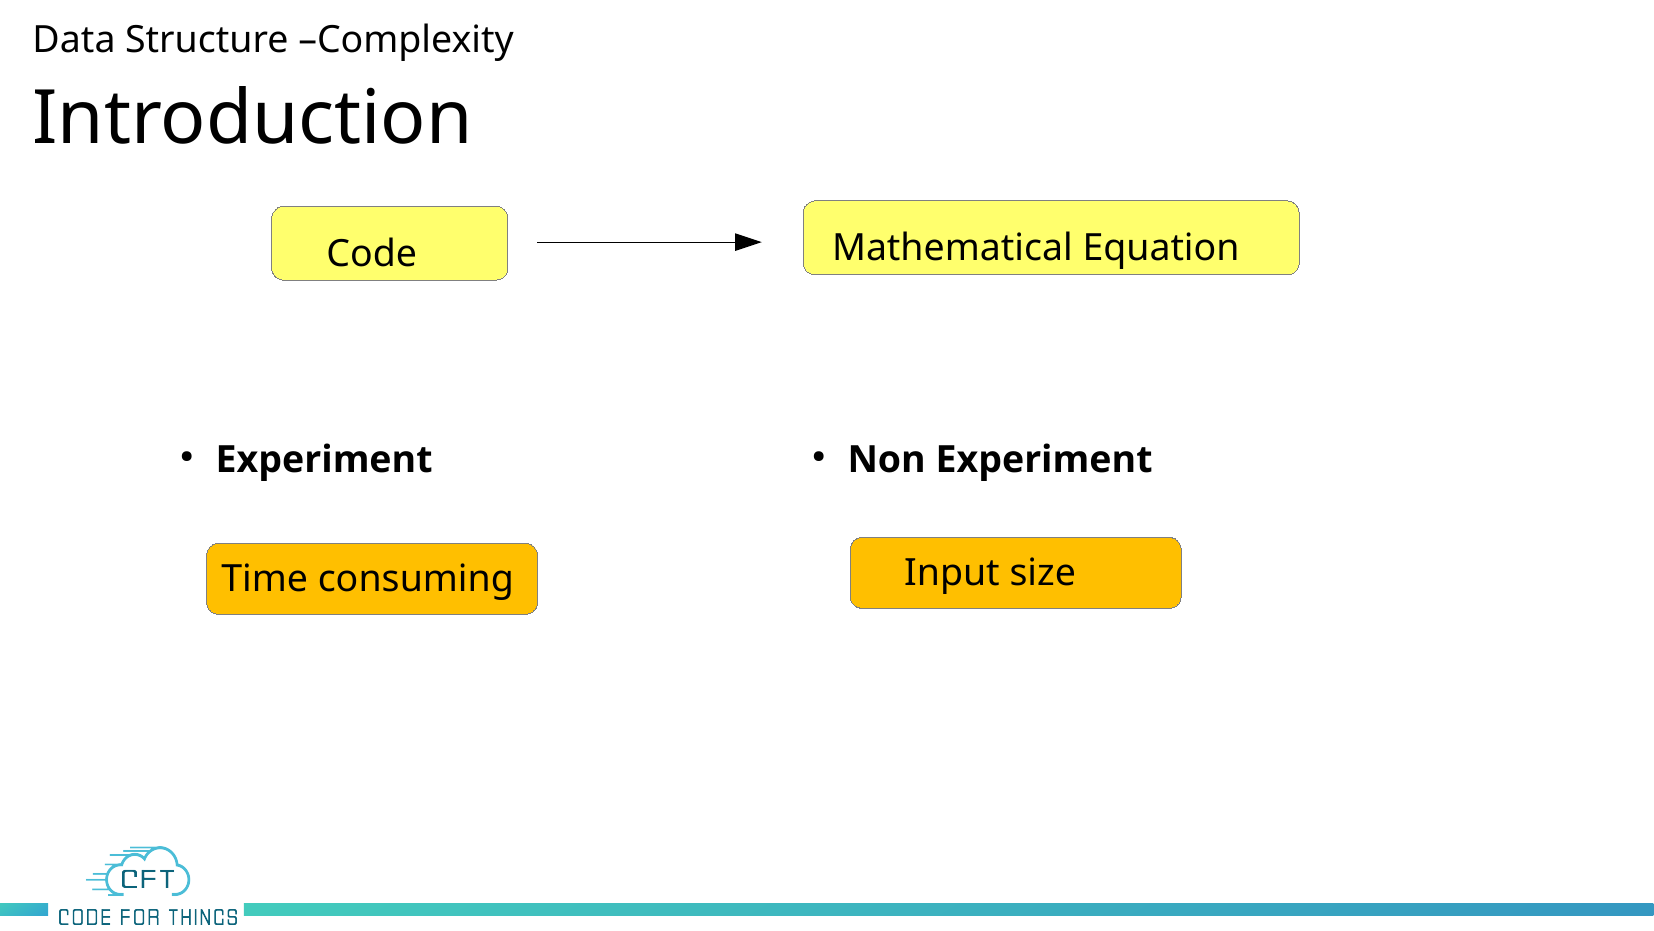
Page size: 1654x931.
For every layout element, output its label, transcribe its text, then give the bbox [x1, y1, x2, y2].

text_box Mathematical Equation [817, 213, 1300, 272]
text_box [850, 597, 1182, 609]
text_box [271, 206, 508, 281]
text_box Experiment [165, 425, 508, 493]
text_box Time consuming [171, 544, 573, 603]
text_box Non Experiment [797, 425, 1235, 497]
text_box Code [311, 218, 461, 277]
text_box [206, 603, 538, 615]
picture [59, 846, 237, 925]
title Data Structure –Complexity Introduction [32, 12, 1184, 166]
text_box Input size [814, 538, 1217, 597]
text_box [803, 200, 1300, 275]
